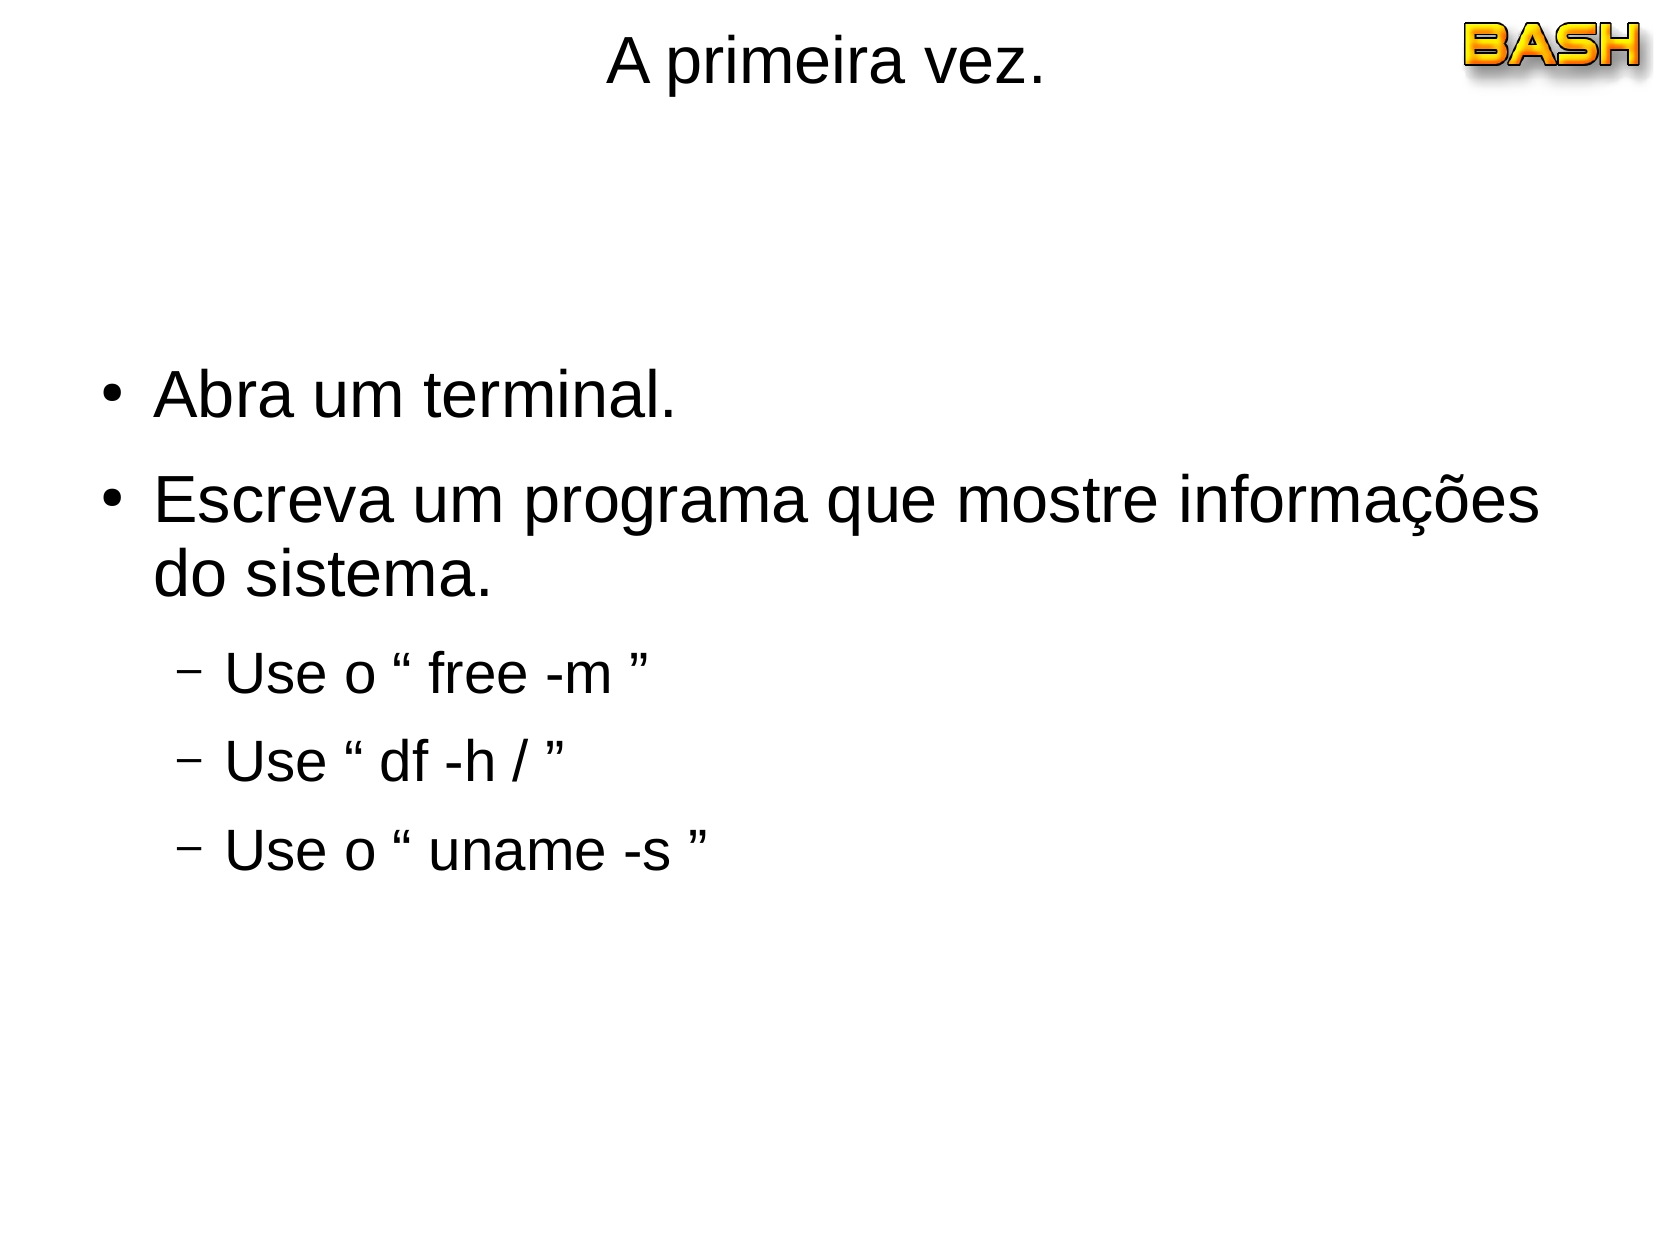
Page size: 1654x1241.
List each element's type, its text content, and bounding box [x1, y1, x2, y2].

list Abra um terminal. Escreva um programa que mostre informações do sistema. Use o “ free -m ” Use “ df -h / ” Use o “ uname -s ” [82, 357, 1571, 883]
title A primeira vez. [82, 22, 1571, 98]
picture [1450, 0, 1654, 96]
